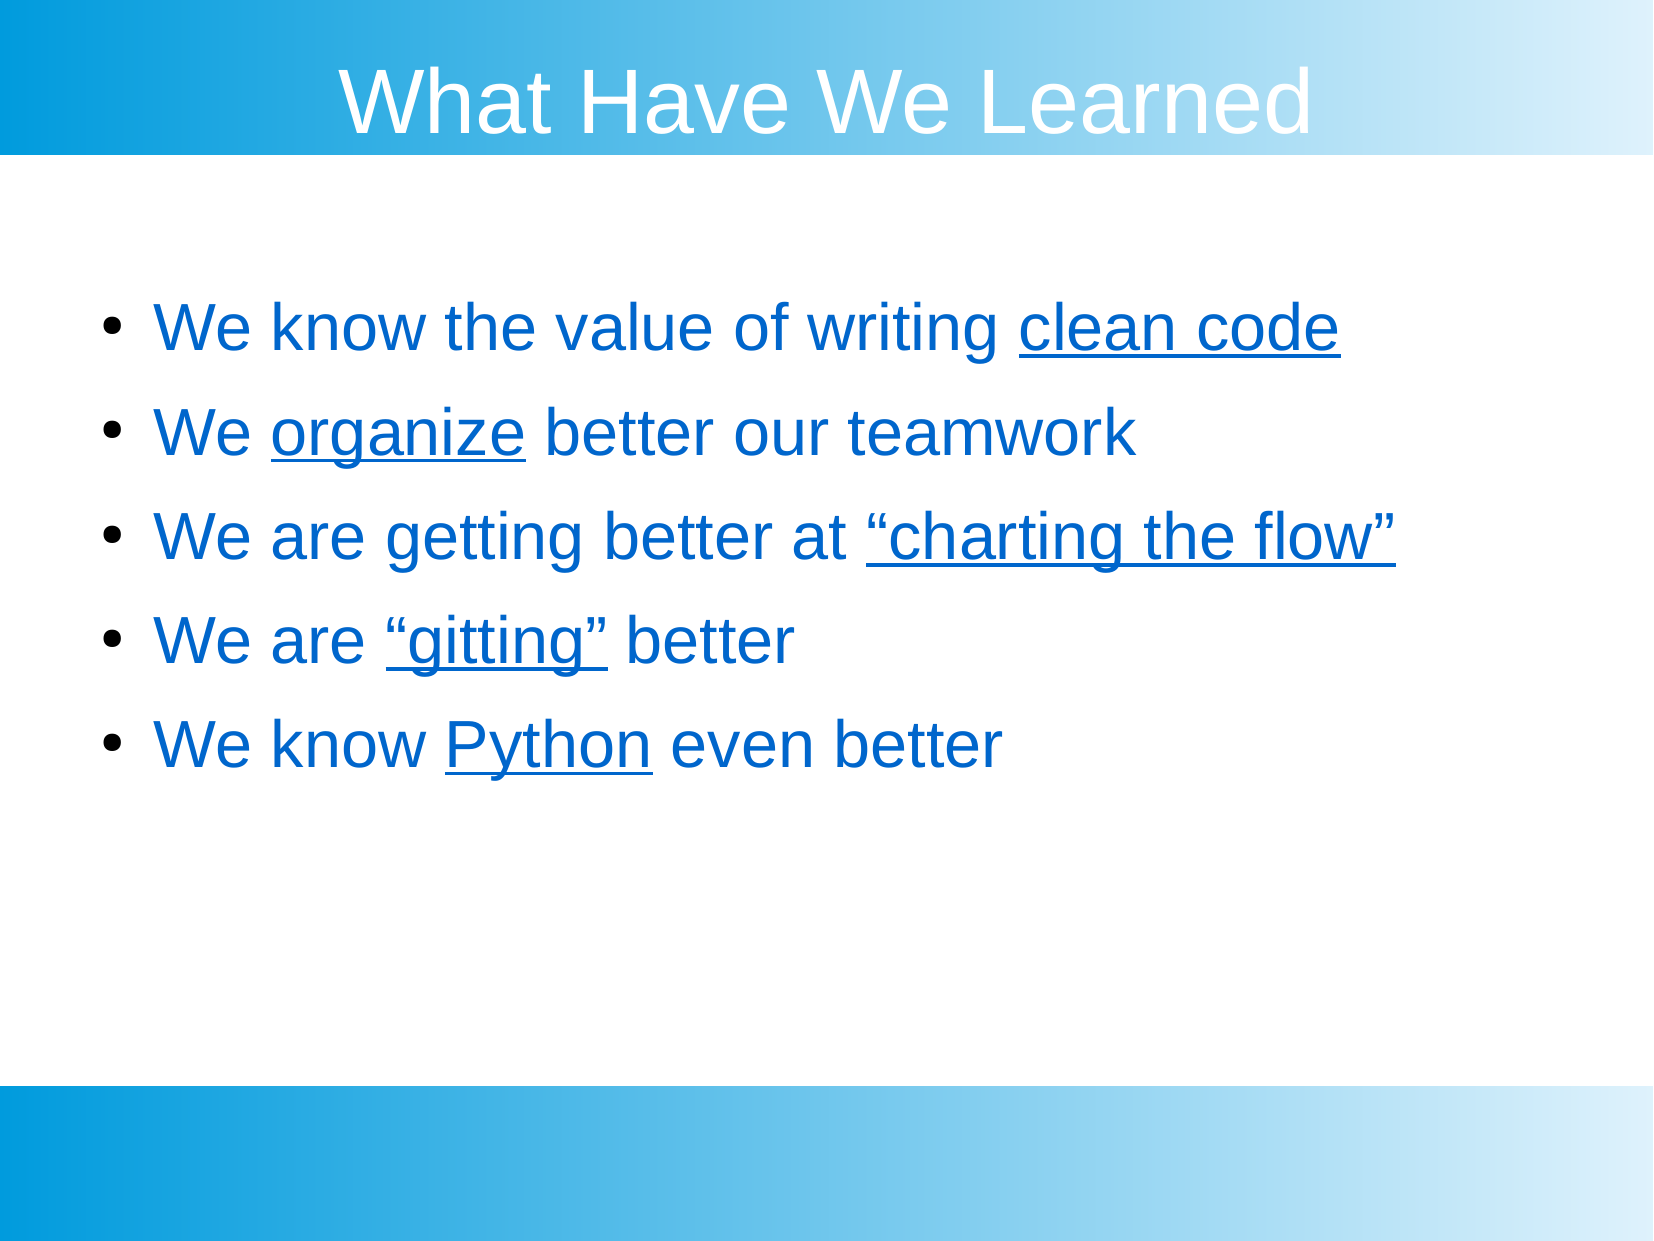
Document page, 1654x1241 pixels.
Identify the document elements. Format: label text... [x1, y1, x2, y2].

list We know the value of writing clean code We organize better our teamwork We are getting better at “charting the flow” We are “gitting” better We know Python even better [82, 290, 1571, 1010]
title What Have We Learned [82, 49, 1571, 155]
